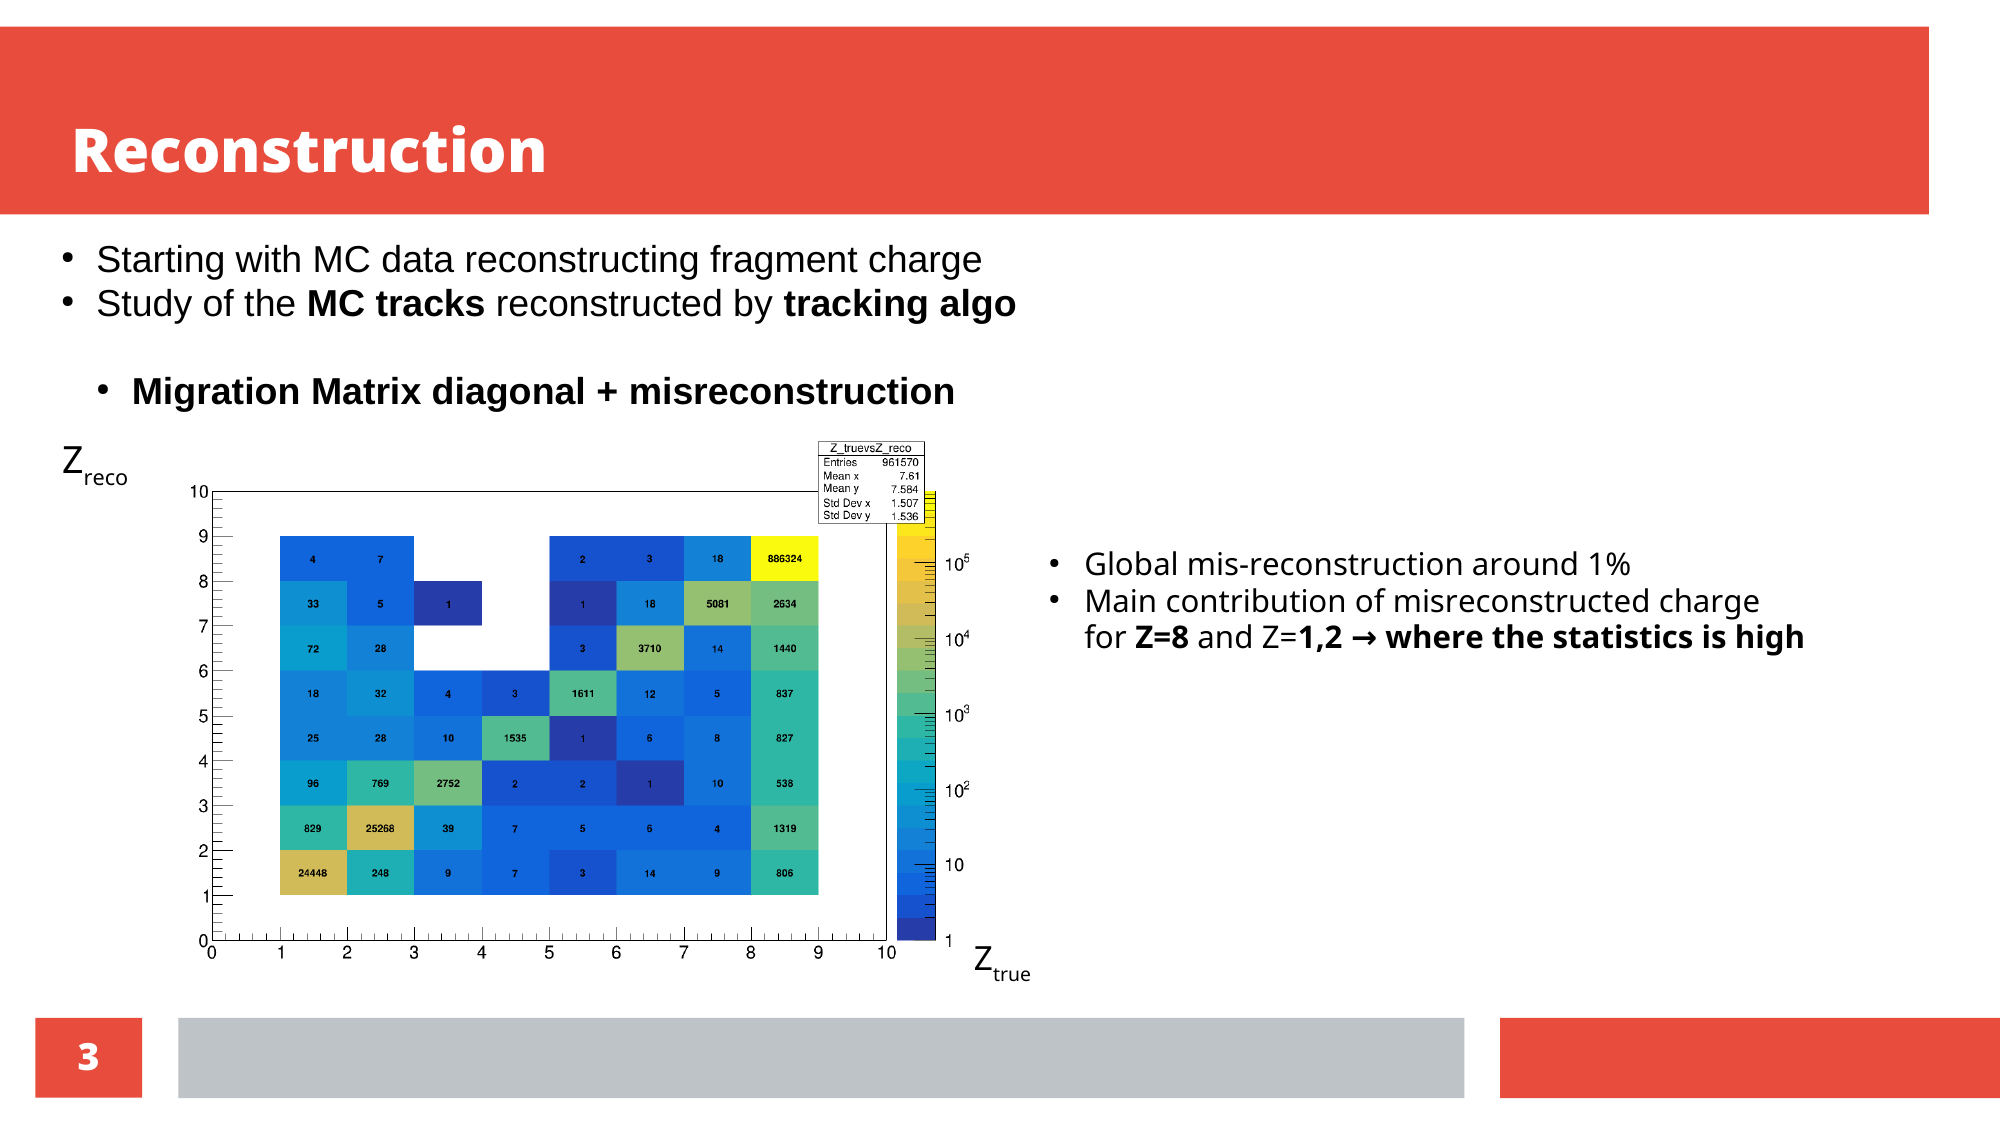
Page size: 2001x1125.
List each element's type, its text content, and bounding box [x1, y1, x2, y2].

text_box Starting with MC data reconstructing fragment charge Study of the MC tracks reconstructed by tracking algo Migration Matrix diagonal + misreconstruction [46, 229, 1926, 422]
title Reconstruction [71, 53, 1929, 188]
text_box Global mis-reconstruction around 1% Main contribution of misreconstructed charge for Z=8 and Z=1,2 → where the statistics is high [1034, 538, 1933, 847]
text_box Ztrue [959, 930, 1052, 993]
picture [139, 436, 969, 975]
text_box Zreco [47, 428, 151, 520]
